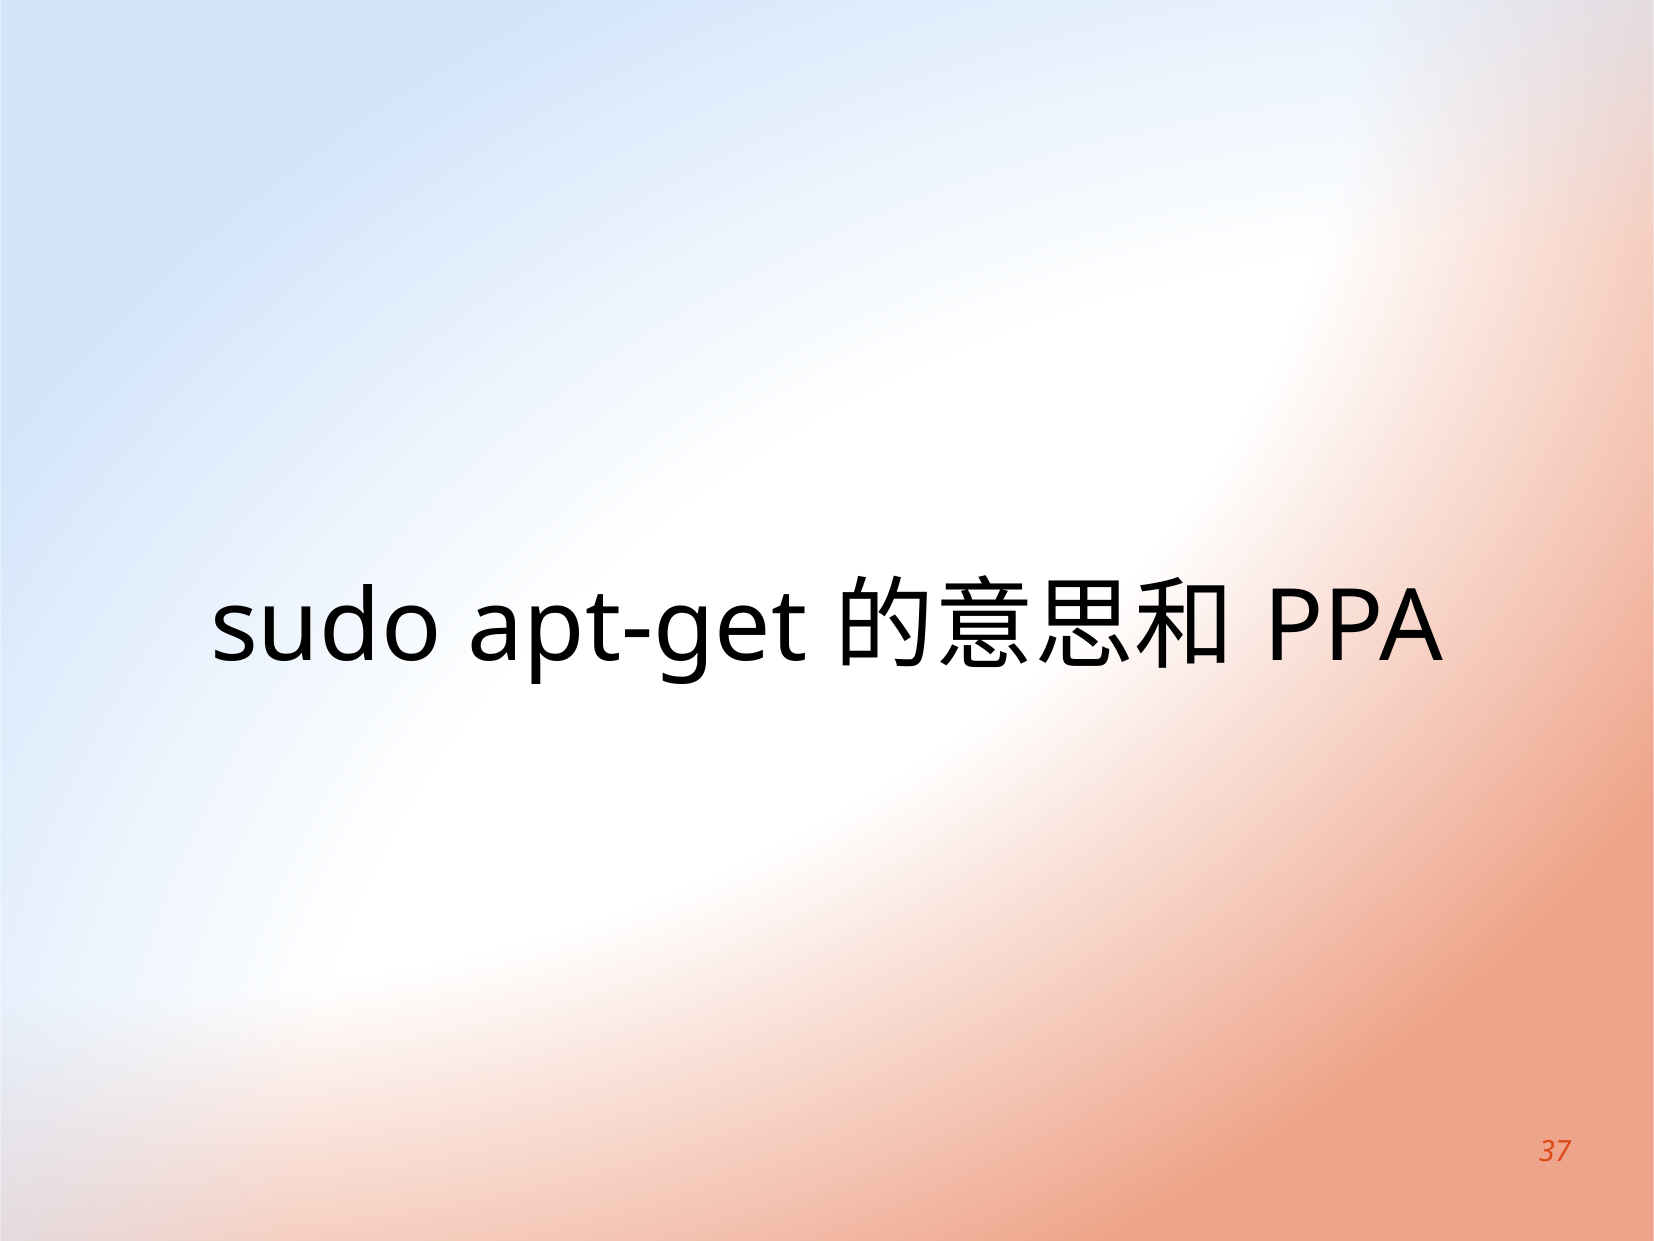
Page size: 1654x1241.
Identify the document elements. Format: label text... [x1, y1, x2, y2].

subtitle sudo apt-get的意思和PPA [82, 49, 1571, 1186]
picture [0, 0, 1654, 1241]
